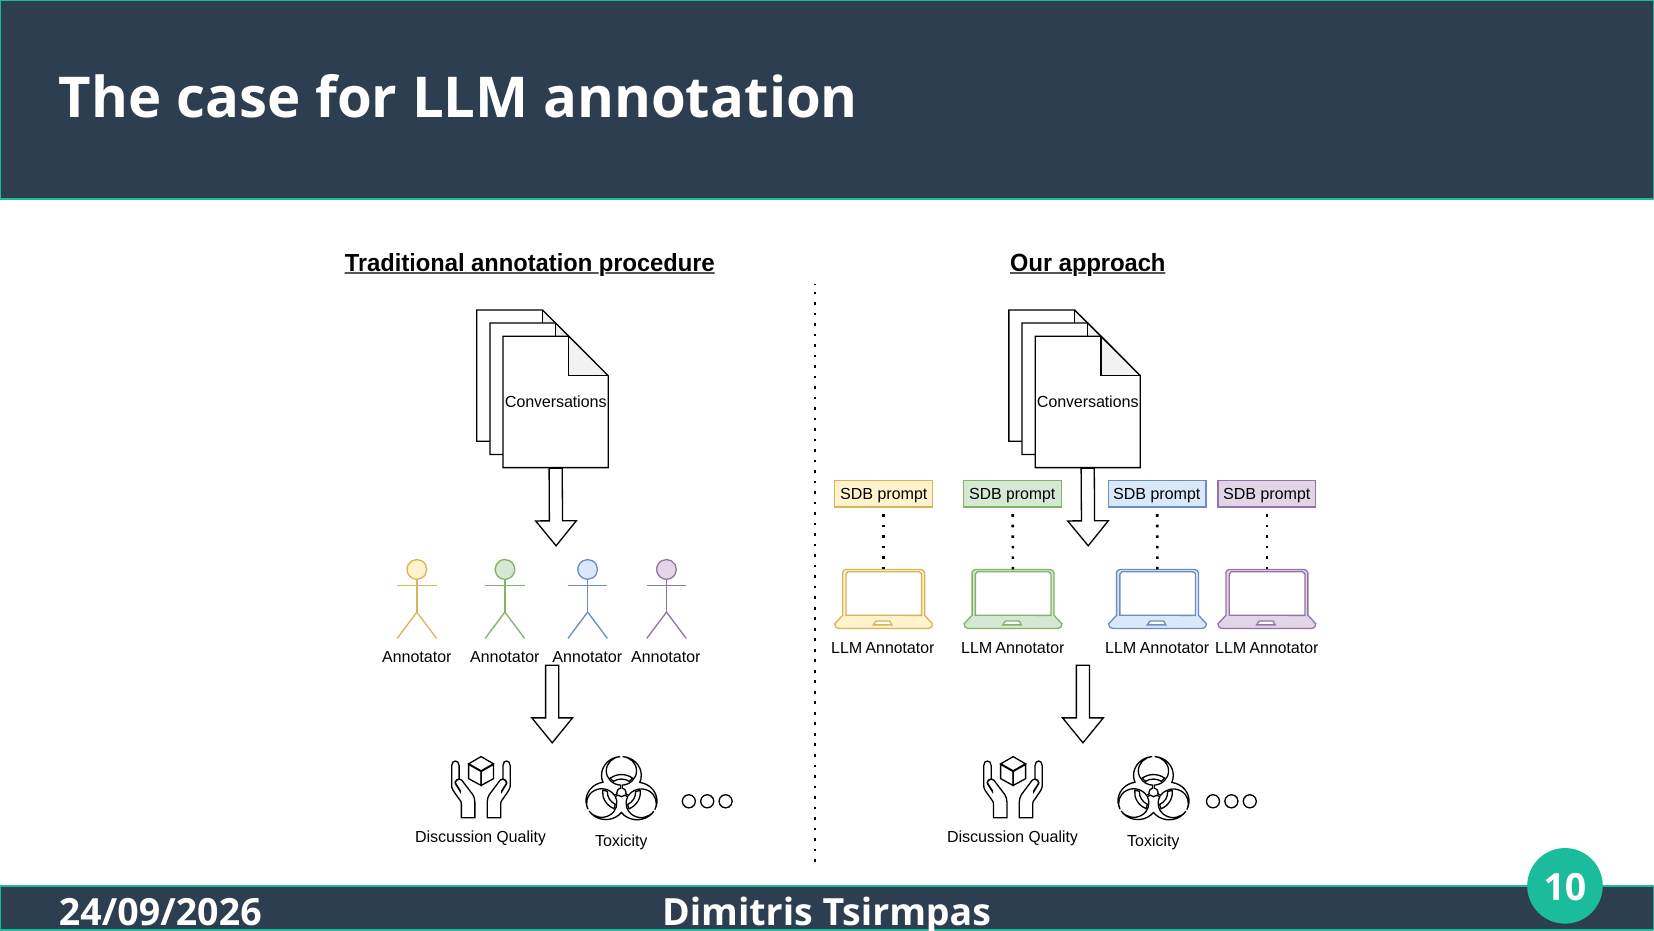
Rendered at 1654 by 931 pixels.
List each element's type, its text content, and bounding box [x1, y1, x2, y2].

title The case for LLM annotation [59, 37, 1595, 155]
picture [334, 243, 1319, 864]
